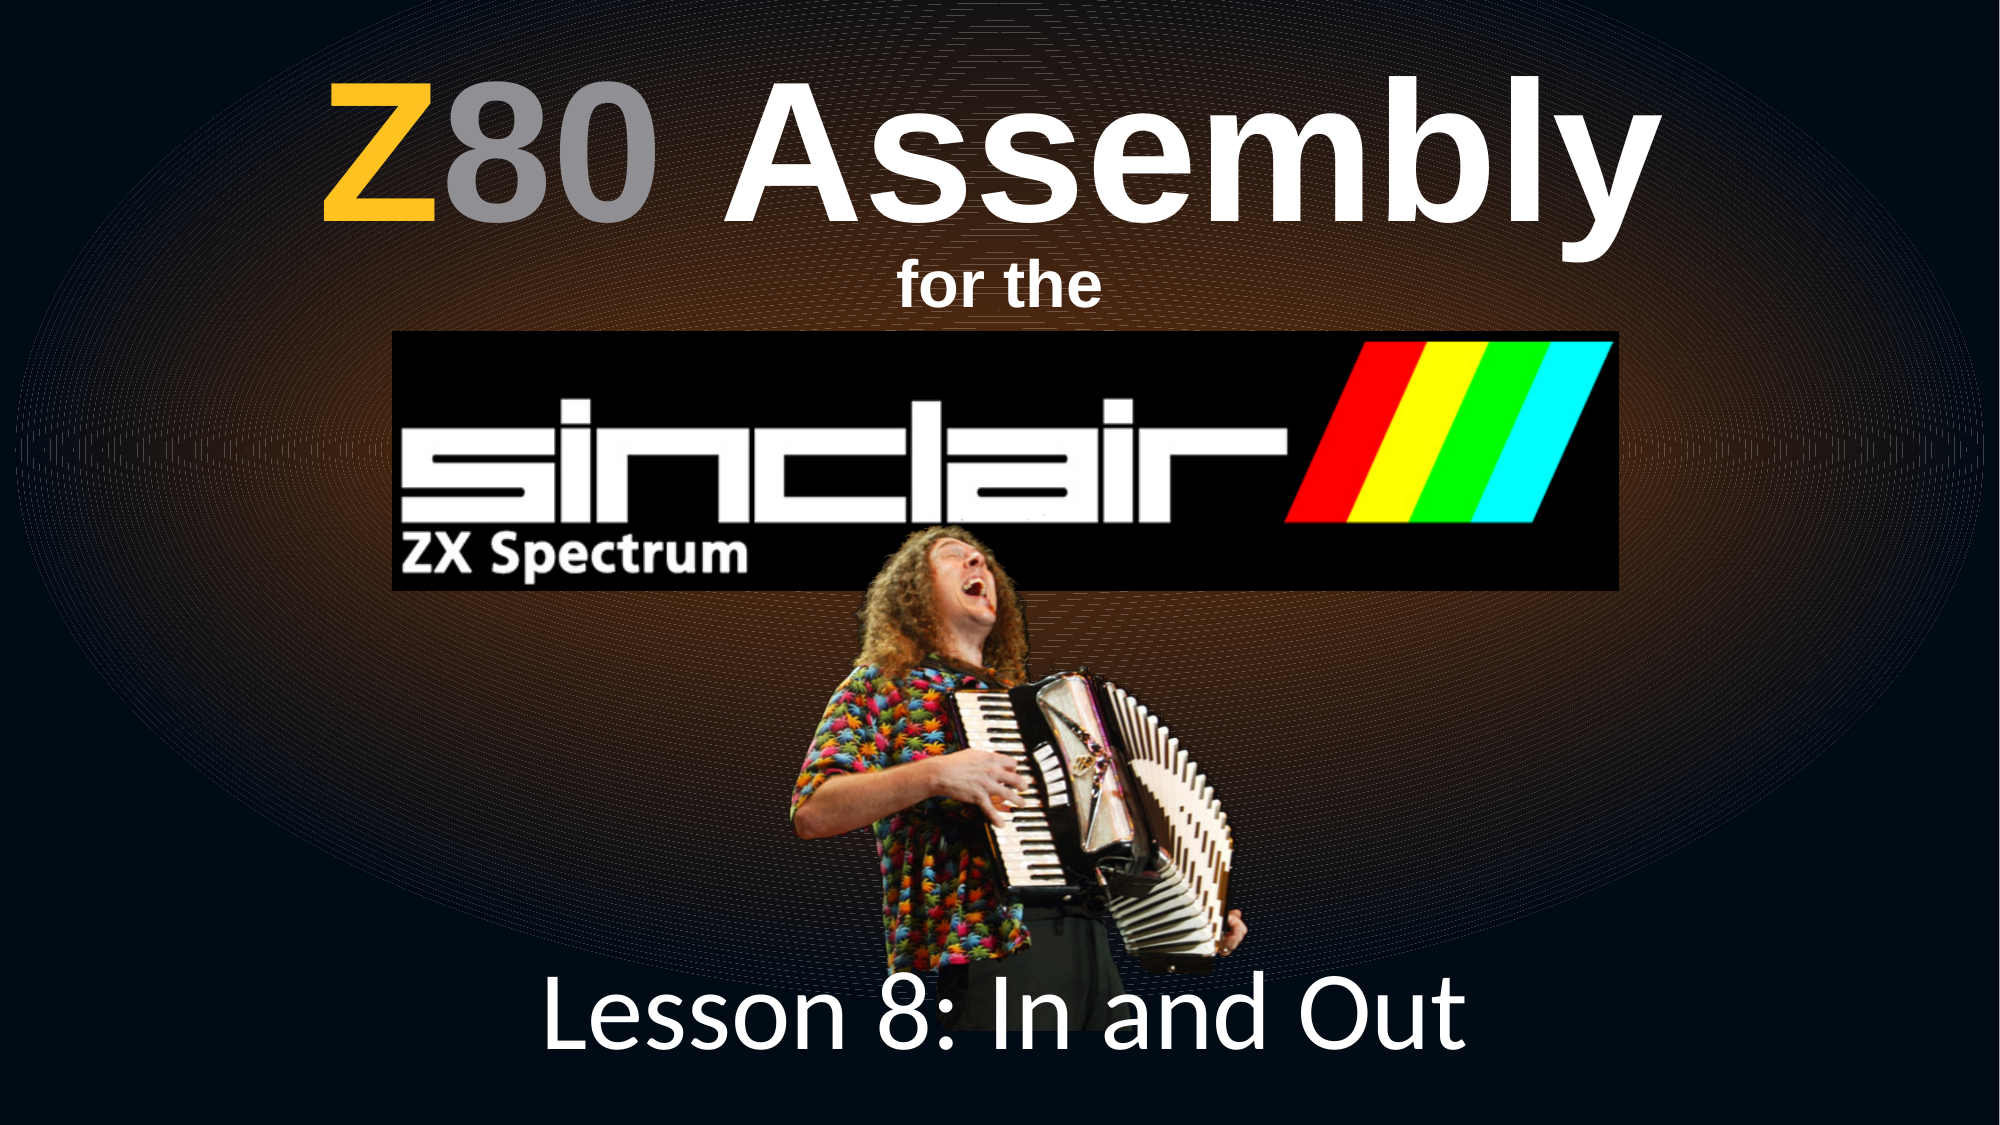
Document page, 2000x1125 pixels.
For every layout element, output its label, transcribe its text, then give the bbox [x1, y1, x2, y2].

subtitle Lesson 8: In and Out [59, 945, 1950, 1072]
text_box Z80 Assembly [304, 32, 1713, 495]
text_box for the [881, 239, 1119, 330]
picture [392, 331, 1619, 945]
